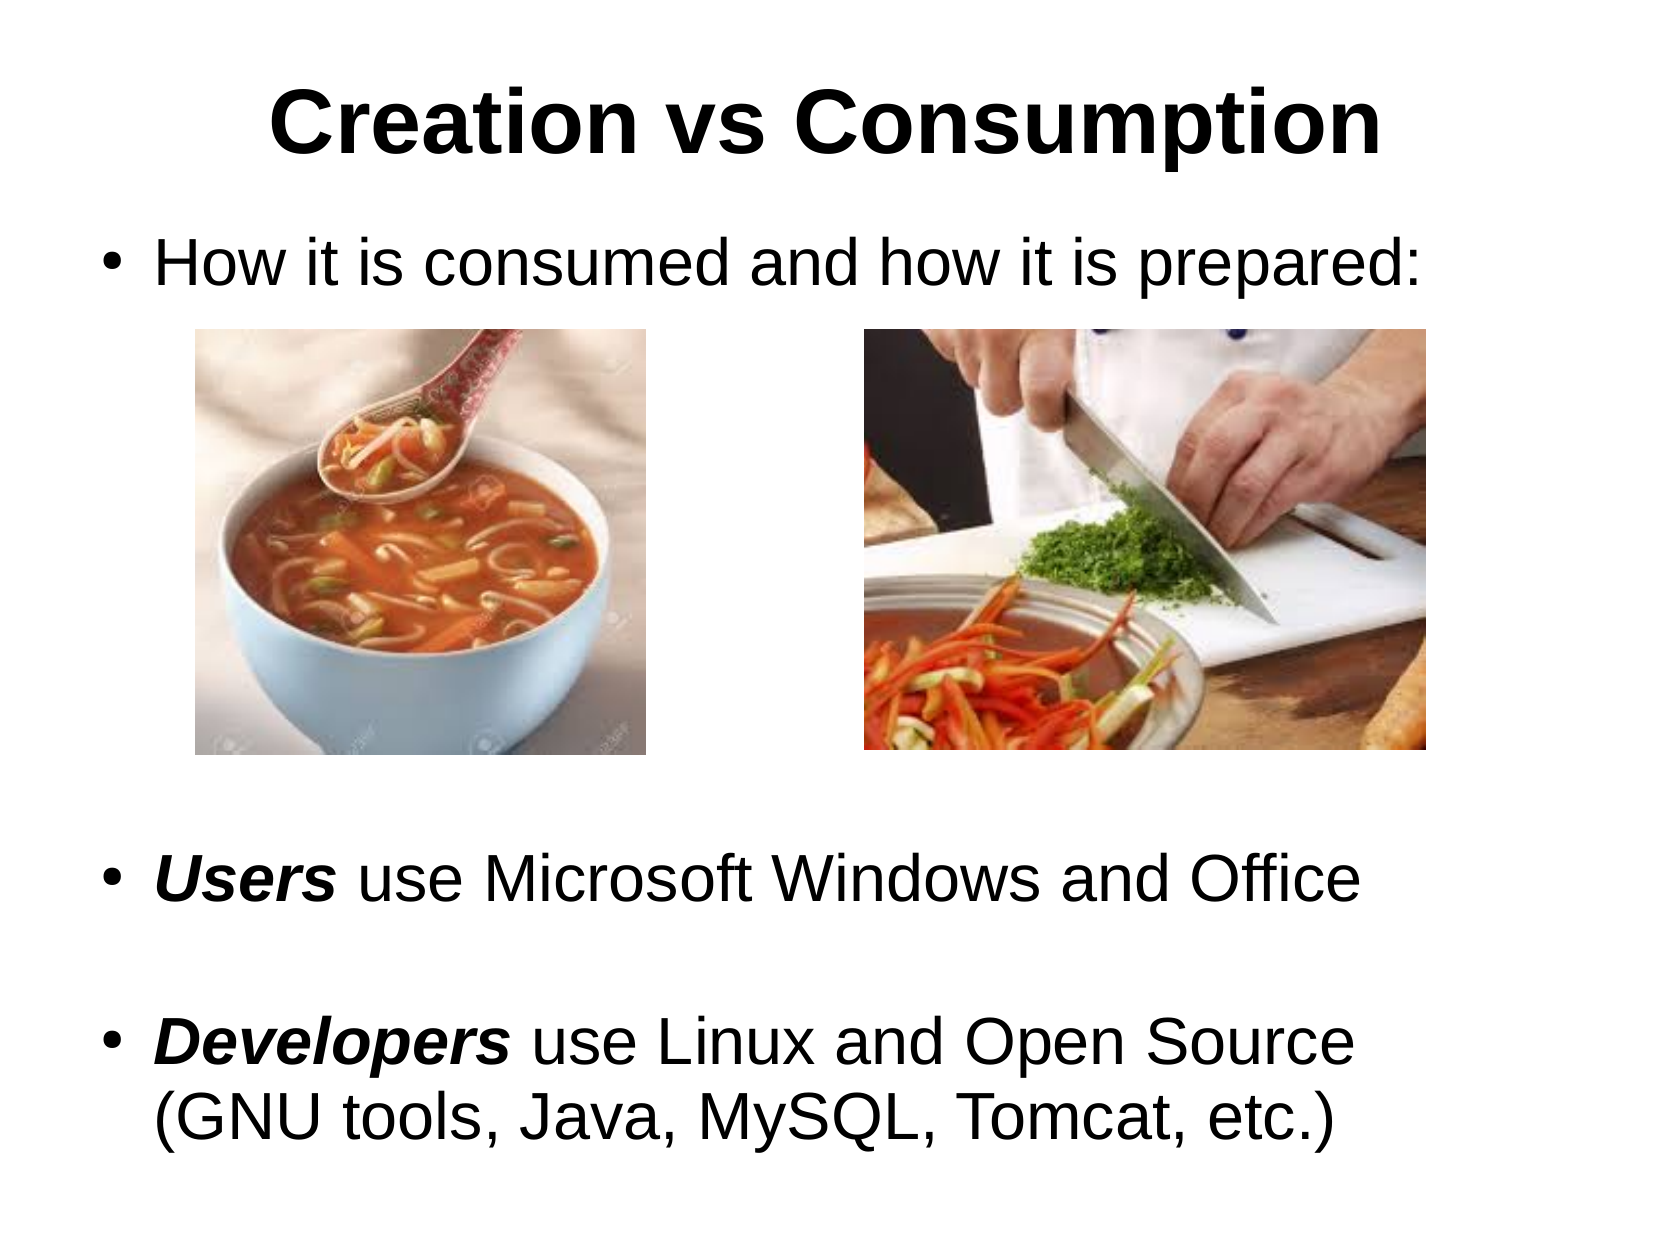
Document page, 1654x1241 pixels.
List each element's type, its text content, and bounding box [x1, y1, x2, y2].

picture [864, 329, 1426, 751]
picture [195, 329, 646, 755]
list How it is consumed and how it is prepared: Users use Microsoft Windows and Office Developers use Linux and Open Source (GNU tools, Java, MySQL, Tomcat, etc.) [82, 225, 1538, 1186]
title Creation vs Consumption [82, 49, 1571, 196]
